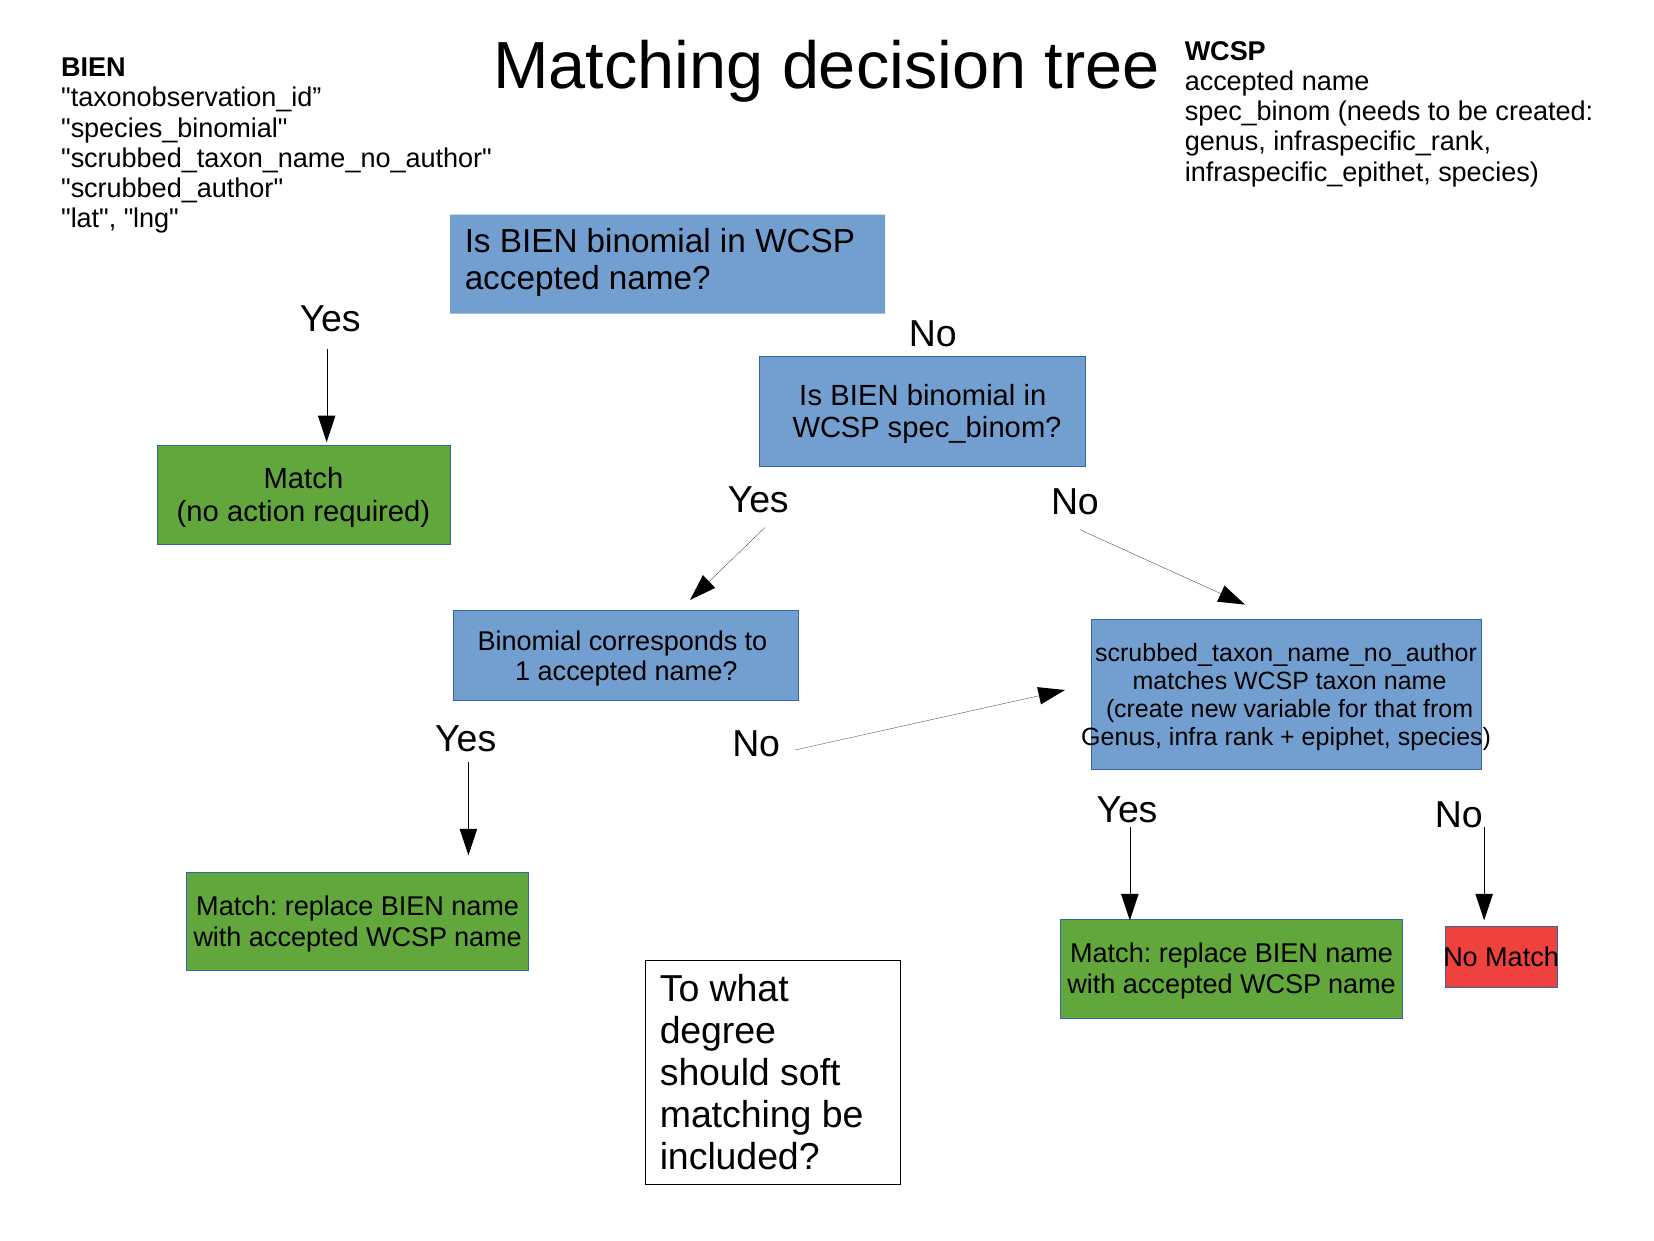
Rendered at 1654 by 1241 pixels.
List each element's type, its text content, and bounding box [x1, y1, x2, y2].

text_box Is BIEN binomial in WCSP spec_binom? [759, 356, 1086, 467]
text_box Match: replace BIEN name with accepted WCSP name [1060, 919, 1403, 1019]
text_box Match: replace BIEN name with accepted WCSP name [186, 872, 529, 971]
text_box No [894, 304, 1135, 362]
text_box WCSP accepted name spec_binom (needs to be created: genus, infraspecific_rank, infraspecific_epithet, species) [1170, 28, 1636, 284]
text_box scrubbed_taxon_name_no_author matches WCSP taxon name (create new variable for that from Genus, infra rank + epiphet, species) [1091, 619, 1482, 770]
text_box Yes [285, 289, 421, 347]
text_box BIEN "taxonobservation_id” "species_binomial" "scrubbed_taxon_name_no_author" "scrubbed_author" "lat", "lng" [46, 44, 632, 300]
text_box Is BIEN binomial in WCSP accepted name? [450, 214, 886, 314]
text_box Yes [1081, 781, 1187, 839]
text_box No Match [1445, 926, 1558, 988]
title Matching decision tree [82, 28, 1170, 103]
text_box To what degree should soft matching be included? [645, 960, 901, 1185]
text_box No [717, 715, 795, 772]
text_box Match (no action required) [157, 445, 451, 545]
text_box Yes [420, 710, 526, 768]
text_box No [1036, 472, 1114, 530]
text_box Binomial corresponds to 1 accepted name? [453, 610, 799, 701]
text_box Yes [713, 470, 824, 528]
text_box No [1420, 785, 1498, 843]
